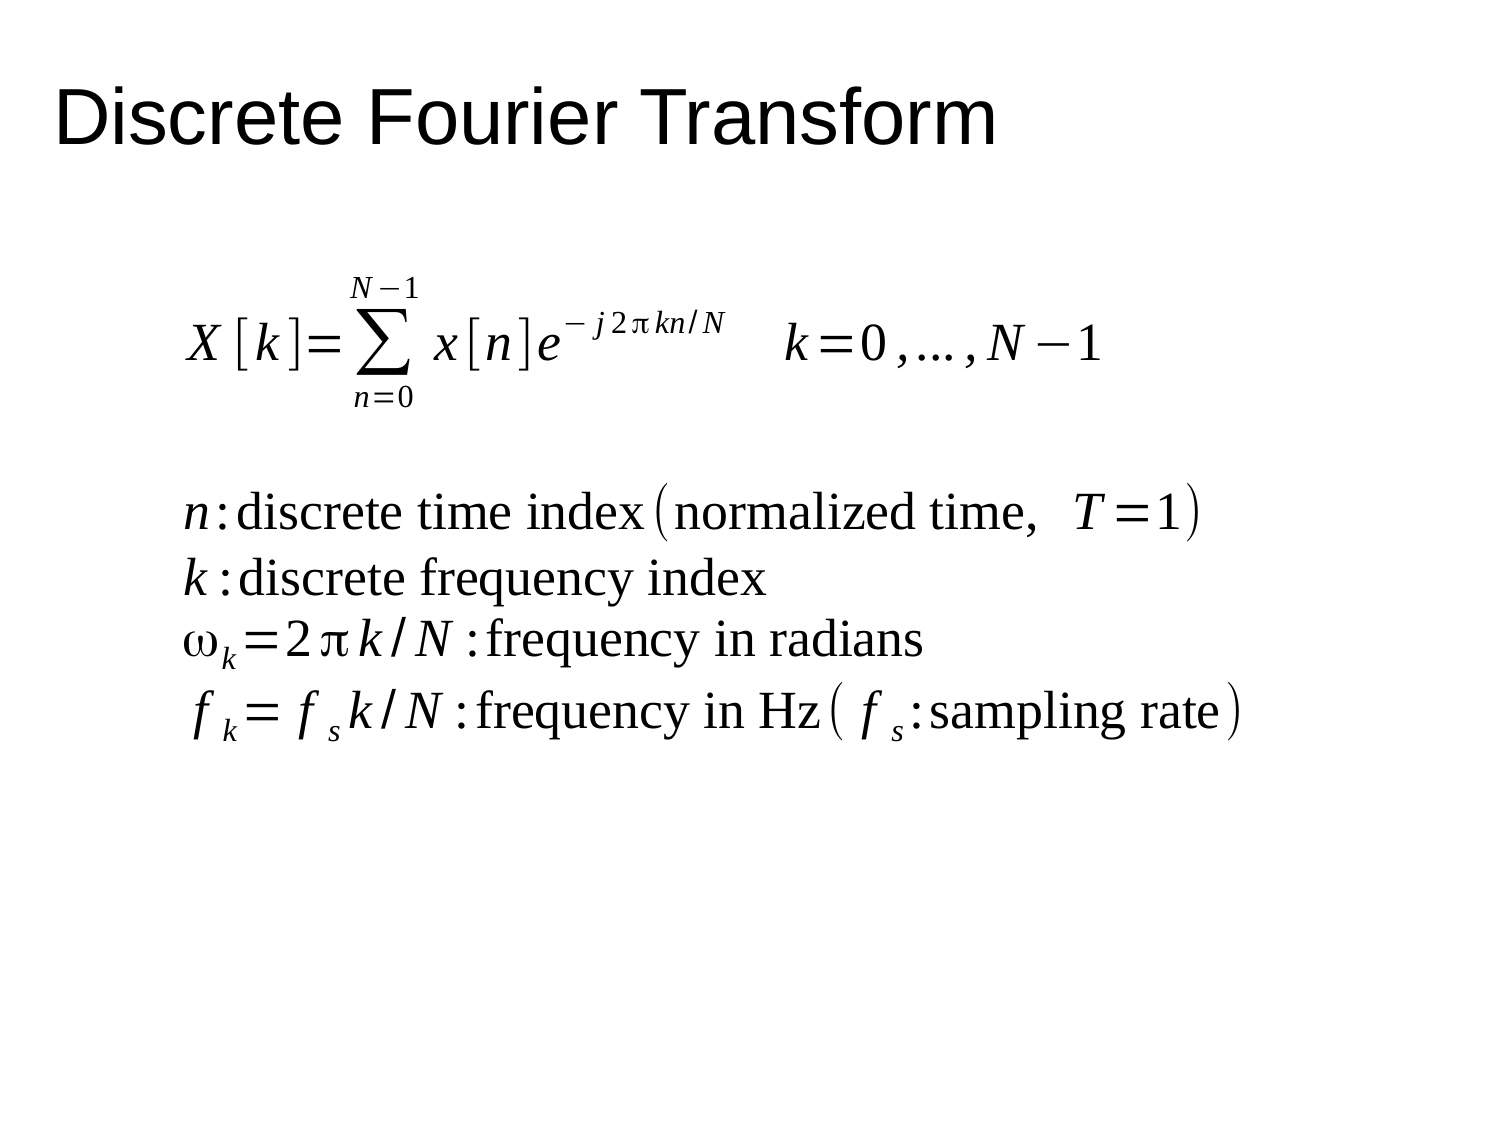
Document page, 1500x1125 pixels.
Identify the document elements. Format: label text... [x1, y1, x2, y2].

chart [175, 270, 1250, 748]
title Discrete Fourier Transform [53, 19, 1403, 207]
